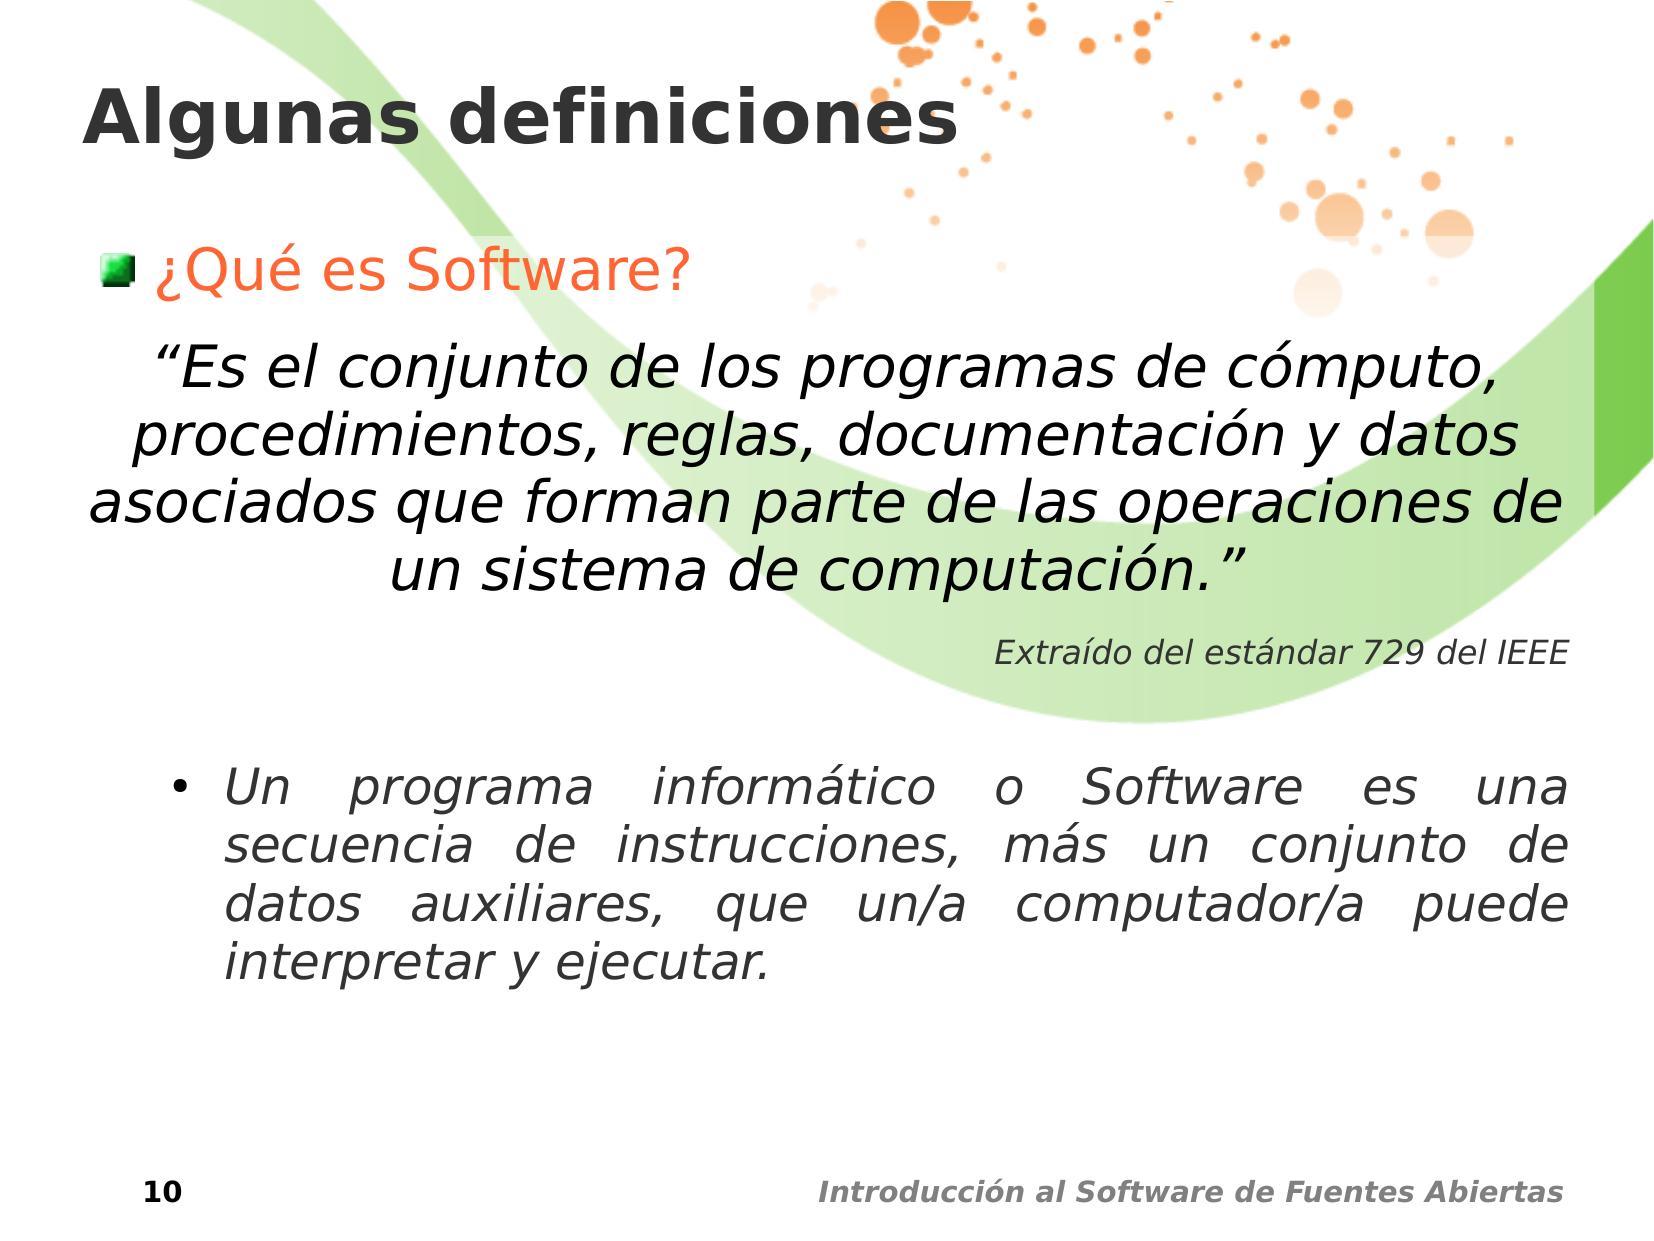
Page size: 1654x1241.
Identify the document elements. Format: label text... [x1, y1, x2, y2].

title Algunas definiciones [82, 36, 1571, 200]
picture [185, 0, 1654, 754]
list ¿Qué es Software? “Es el conjunto de los programas de cómputo, procedimientos, reglas, documentación y datos asociados que forman parte de las operaciones de un sistema de computación.” Extraído del estándar 729 del IEEE Un programa informático o Software es una secuencia de instrucciones, más un conjunto de datos auxiliares, que un/a computador/a puede interpretar y ejecutar. [82, 236, 1571, 1137]
